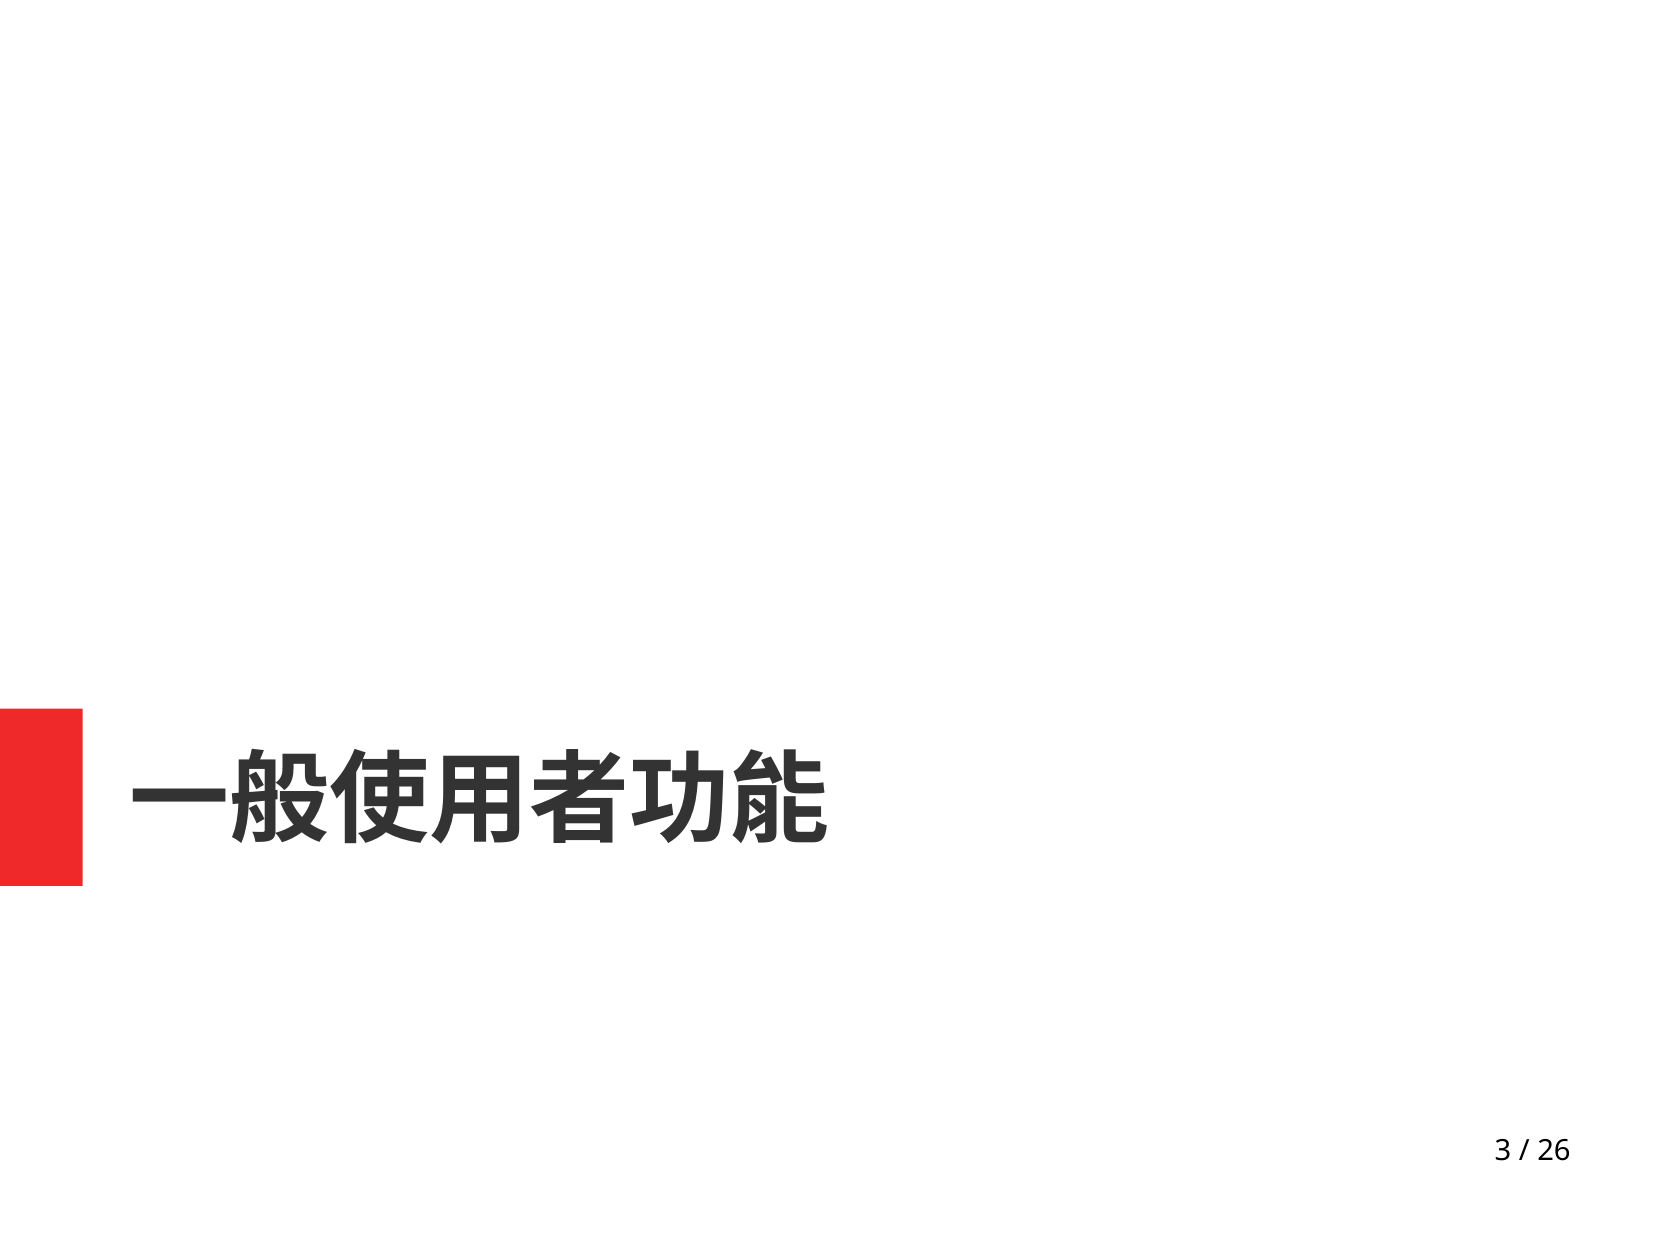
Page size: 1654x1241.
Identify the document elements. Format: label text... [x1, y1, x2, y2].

title 一般使用者功能 [129, 673, 1536, 910]
